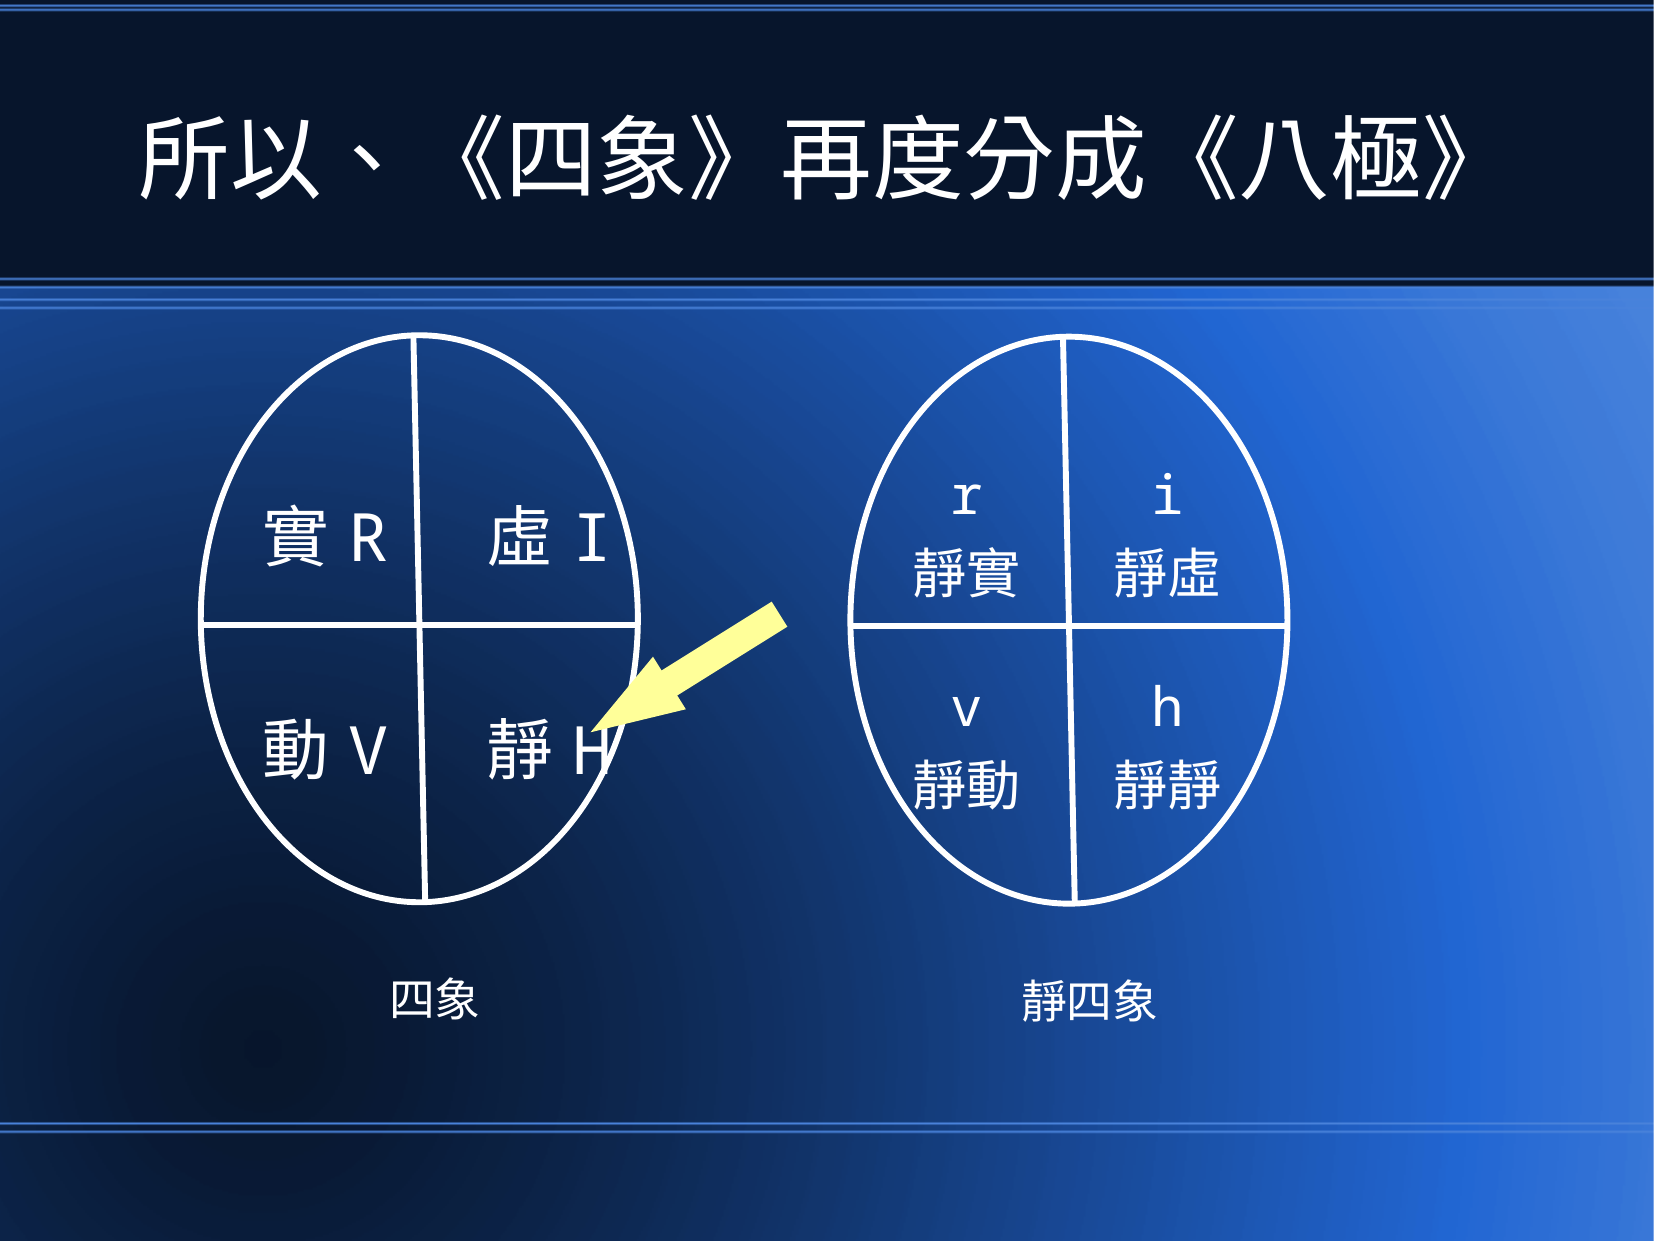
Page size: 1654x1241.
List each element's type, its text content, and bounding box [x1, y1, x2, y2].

picture [0, 0, 1654, 1241]
text_box 實R 虛I [420, 476, 594, 572]
text_box 靜四象 [1006, 957, 1174, 1028]
text_box 四象 [374, 956, 497, 1027]
text_box h 靜靜 [1098, 661, 1241, 837]
text_box v 靜動 [897, 661, 1040, 837]
text_box 動V 靜H [424, 689, 594, 785]
text_box r 靜實 [897, 448, 1040, 624]
text_box 實R 虛I [248, 476, 415, 572]
text_box 動V 靜H [248, 689, 419, 785]
text_box i 靜虛 [1098, 448, 1241, 624]
title 所以、《四象》再度分成《八極》 [82, 49, 1571, 257]
